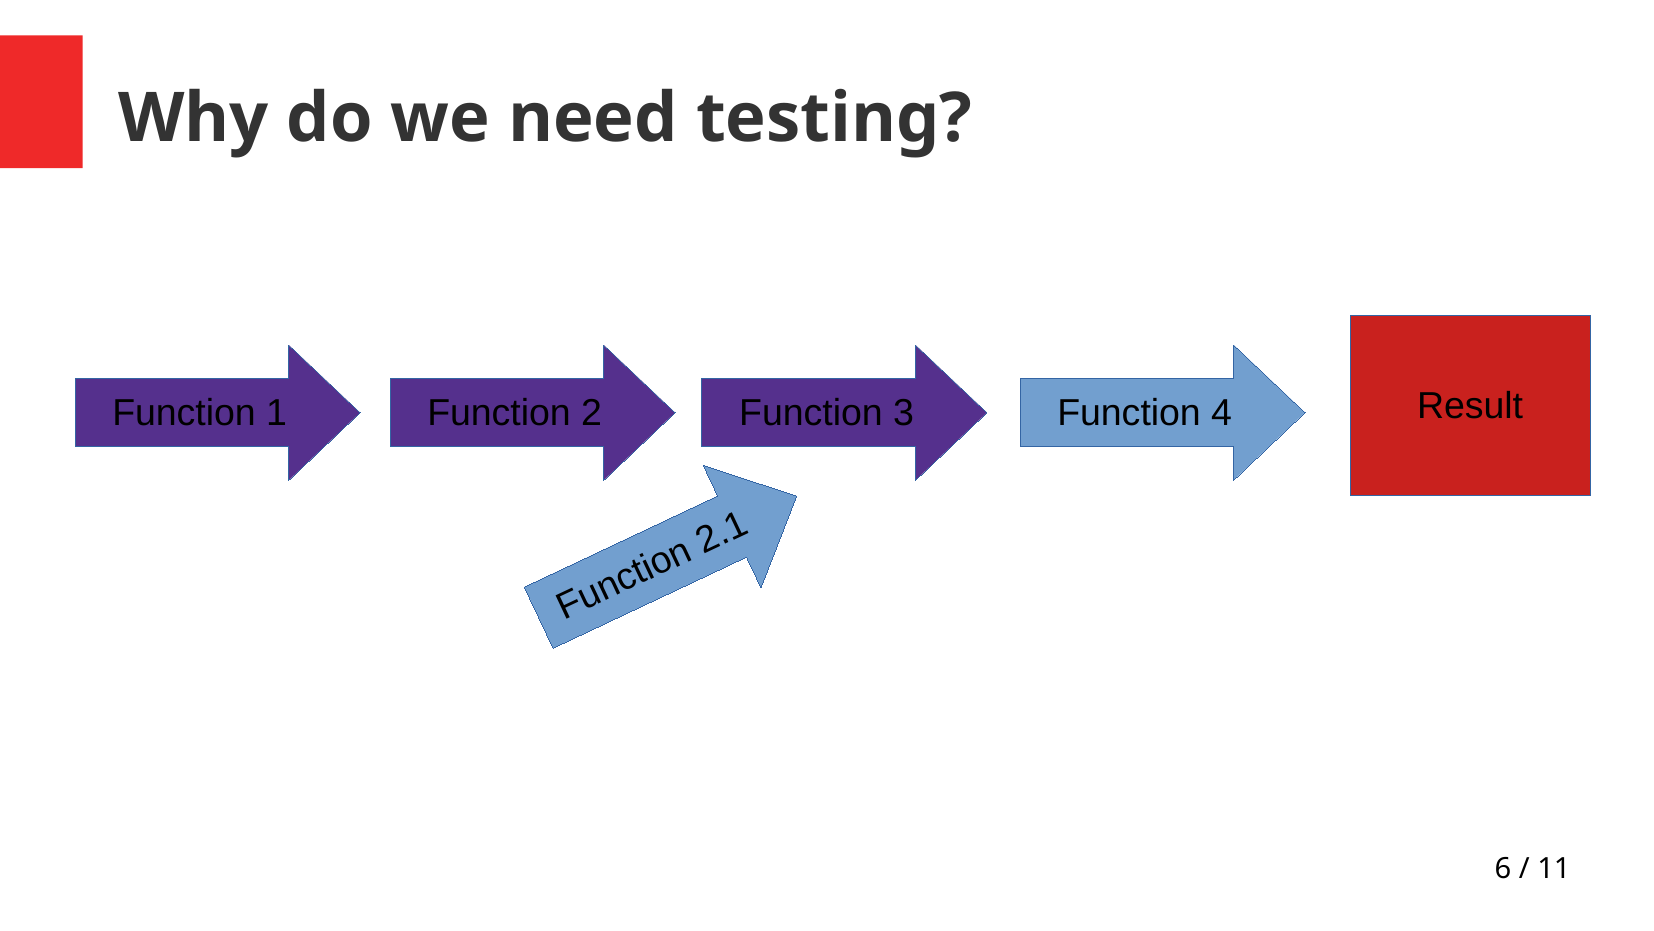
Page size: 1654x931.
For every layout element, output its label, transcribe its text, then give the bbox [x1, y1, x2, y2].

text_box Function 2 [390, 345, 676, 481]
text_box Function 2.1 [524, 465, 797, 649]
text_box Result [1350, 315, 1591, 496]
text_box Function 1 [75, 345, 361, 481]
title Why do we need testing? [118, 36, 1571, 193]
text_box Function 4 [1020, 345, 1306, 481]
text_box Function 3 [701, 345, 987, 481]
